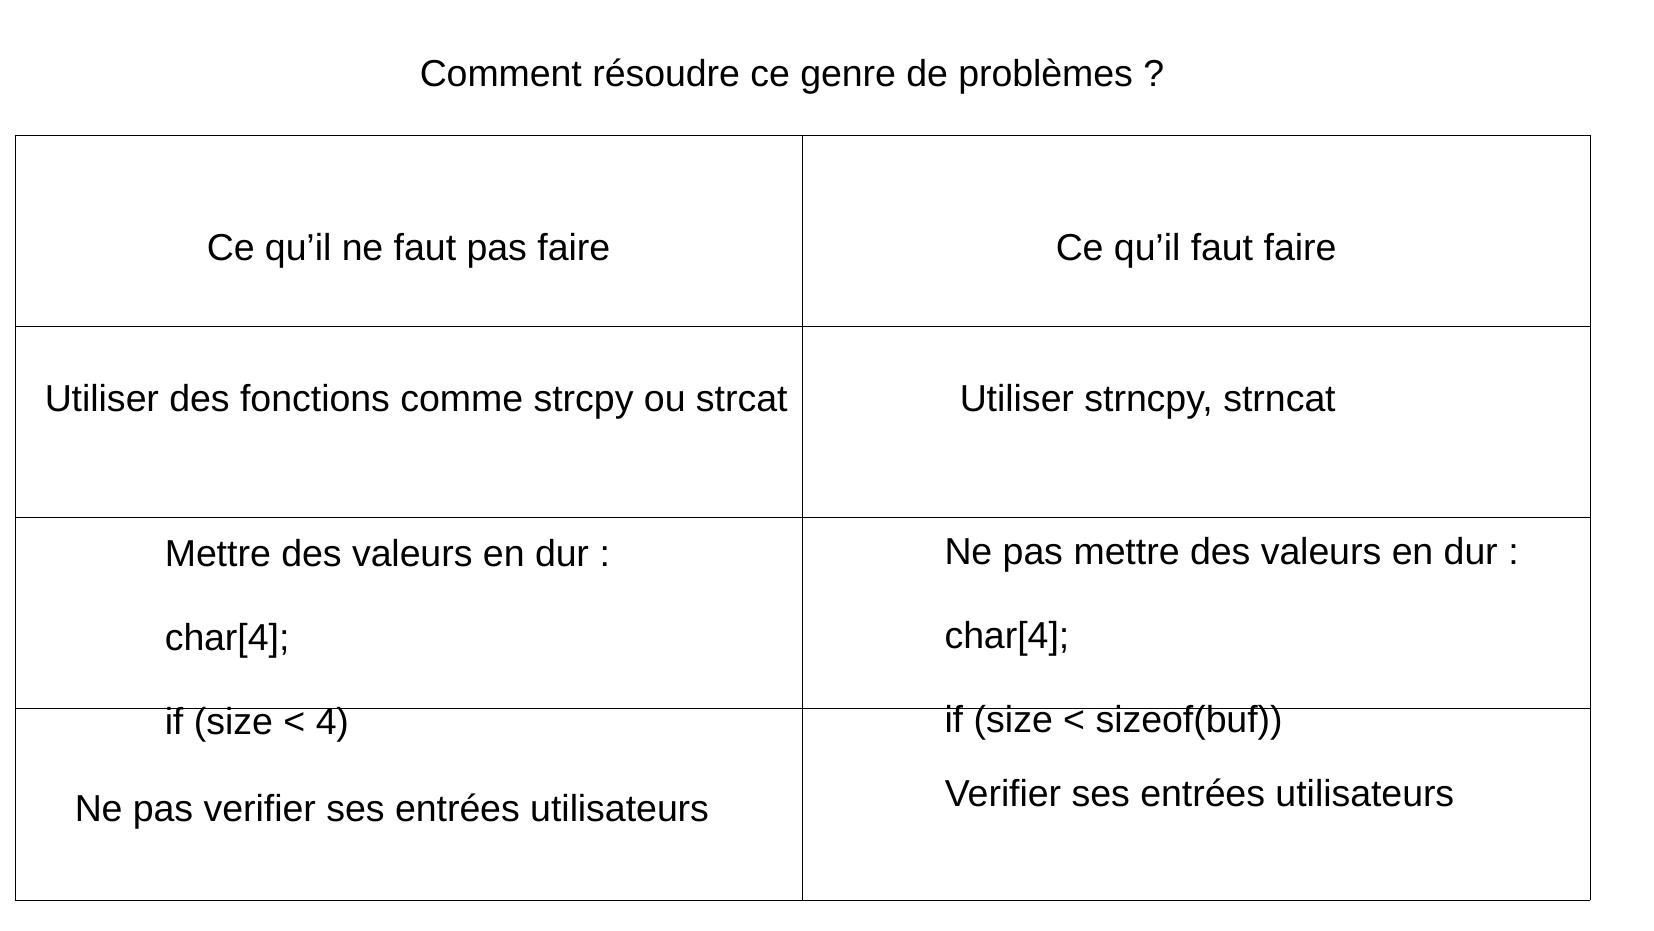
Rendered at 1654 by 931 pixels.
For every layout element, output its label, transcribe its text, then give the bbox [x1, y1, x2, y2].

text_box Comment résoudre ce genre de problèmes ? [405, 45, 1261, 96]
text_box Verifier ses entrées utilisateurs [930, 765, 1621, 826]
table_header Ce qu’il ne faut pas faire [16, 136, 802, 326]
table_cell [803, 327, 1590, 517]
table_cell [803, 518, 1590, 708]
table_cell [16, 518, 802, 708]
table_cell [803, 709, 1590, 900]
text_box Ne pas verifier ses entrées utilisateurs [60, 780, 751, 841]
table_cell [257, 717, 268, 722]
table_header Ce qu’il faut faire [803, 136, 1590, 326]
table_cell [16, 709, 802, 900]
table_cell [319, 717, 328, 726]
table_cell [16, 327, 802, 517]
text_box Ne pas mettre des valeurs en dur : char[4]; if (size < sizeof(buf)) [929, 523, 1590, 751]
text_box Mettre des valeurs en dur : char[4]; if (size < 4) [150, 525, 751, 717]
text_box Utiliser strncpy, strncat [945, 369, 1486, 421]
text_box Utiliser des fonctions comme strcpy ou strcat [30, 369, 1036, 456]
